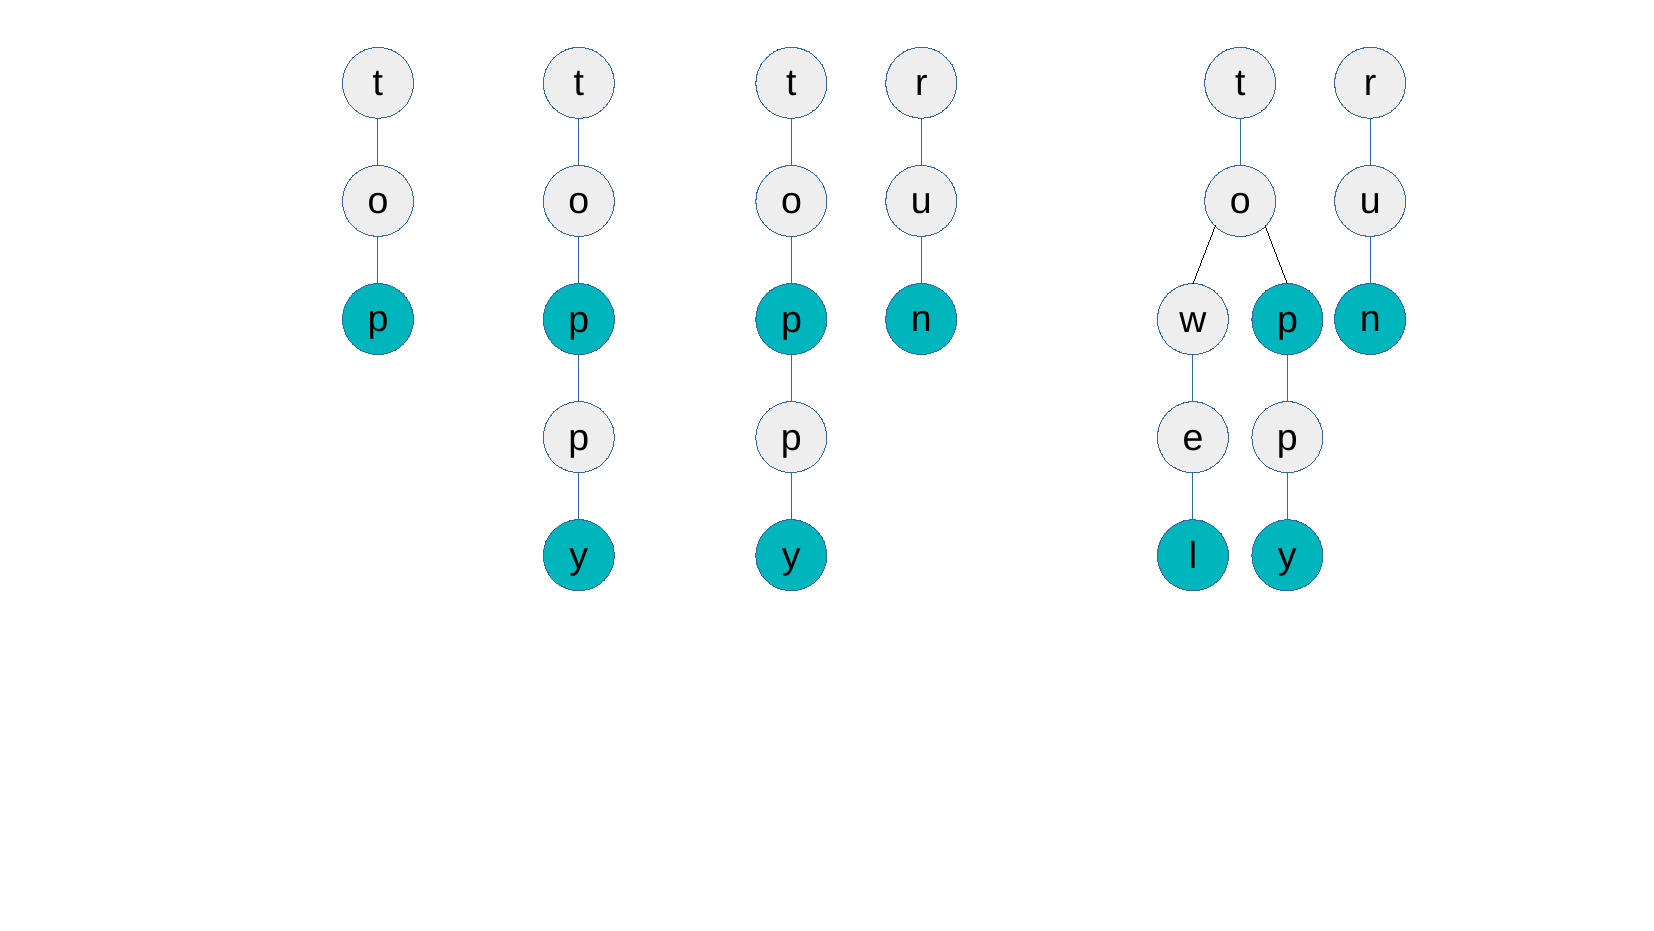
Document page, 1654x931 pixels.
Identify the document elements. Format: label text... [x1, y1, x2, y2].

text_box p [543, 283, 615, 355]
text_box l [1157, 519, 1229, 591]
text_box r [1334, 47, 1406, 119]
text_box t [342, 47, 414, 119]
text_box t [543, 47, 615, 119]
text_box p [543, 401, 615, 473]
text_box p [755, 401, 827, 473]
text_box o [342, 165, 414, 237]
text_box y [1251, 519, 1323, 591]
text_box w [1157, 283, 1229, 355]
text_box y [543, 519, 615, 591]
text_box n [1334, 283, 1406, 355]
text_box p [1251, 283, 1323, 355]
text_box e [1157, 401, 1229, 473]
text_box o [543, 165, 615, 237]
text_box n [885, 283, 957, 355]
text_box o [1204, 165, 1276, 237]
text_box r [885, 47, 957, 119]
text_box t [755, 47, 827, 119]
text_box p [342, 283, 414, 355]
text_box o [755, 165, 827, 237]
text_box p [755, 283, 827, 355]
text_box p [1251, 401, 1323, 473]
text_box u [885, 165, 957, 237]
text_box t [1204, 47, 1276, 119]
text_box y [755, 519, 827, 591]
text_box u [1334, 165, 1406, 237]
